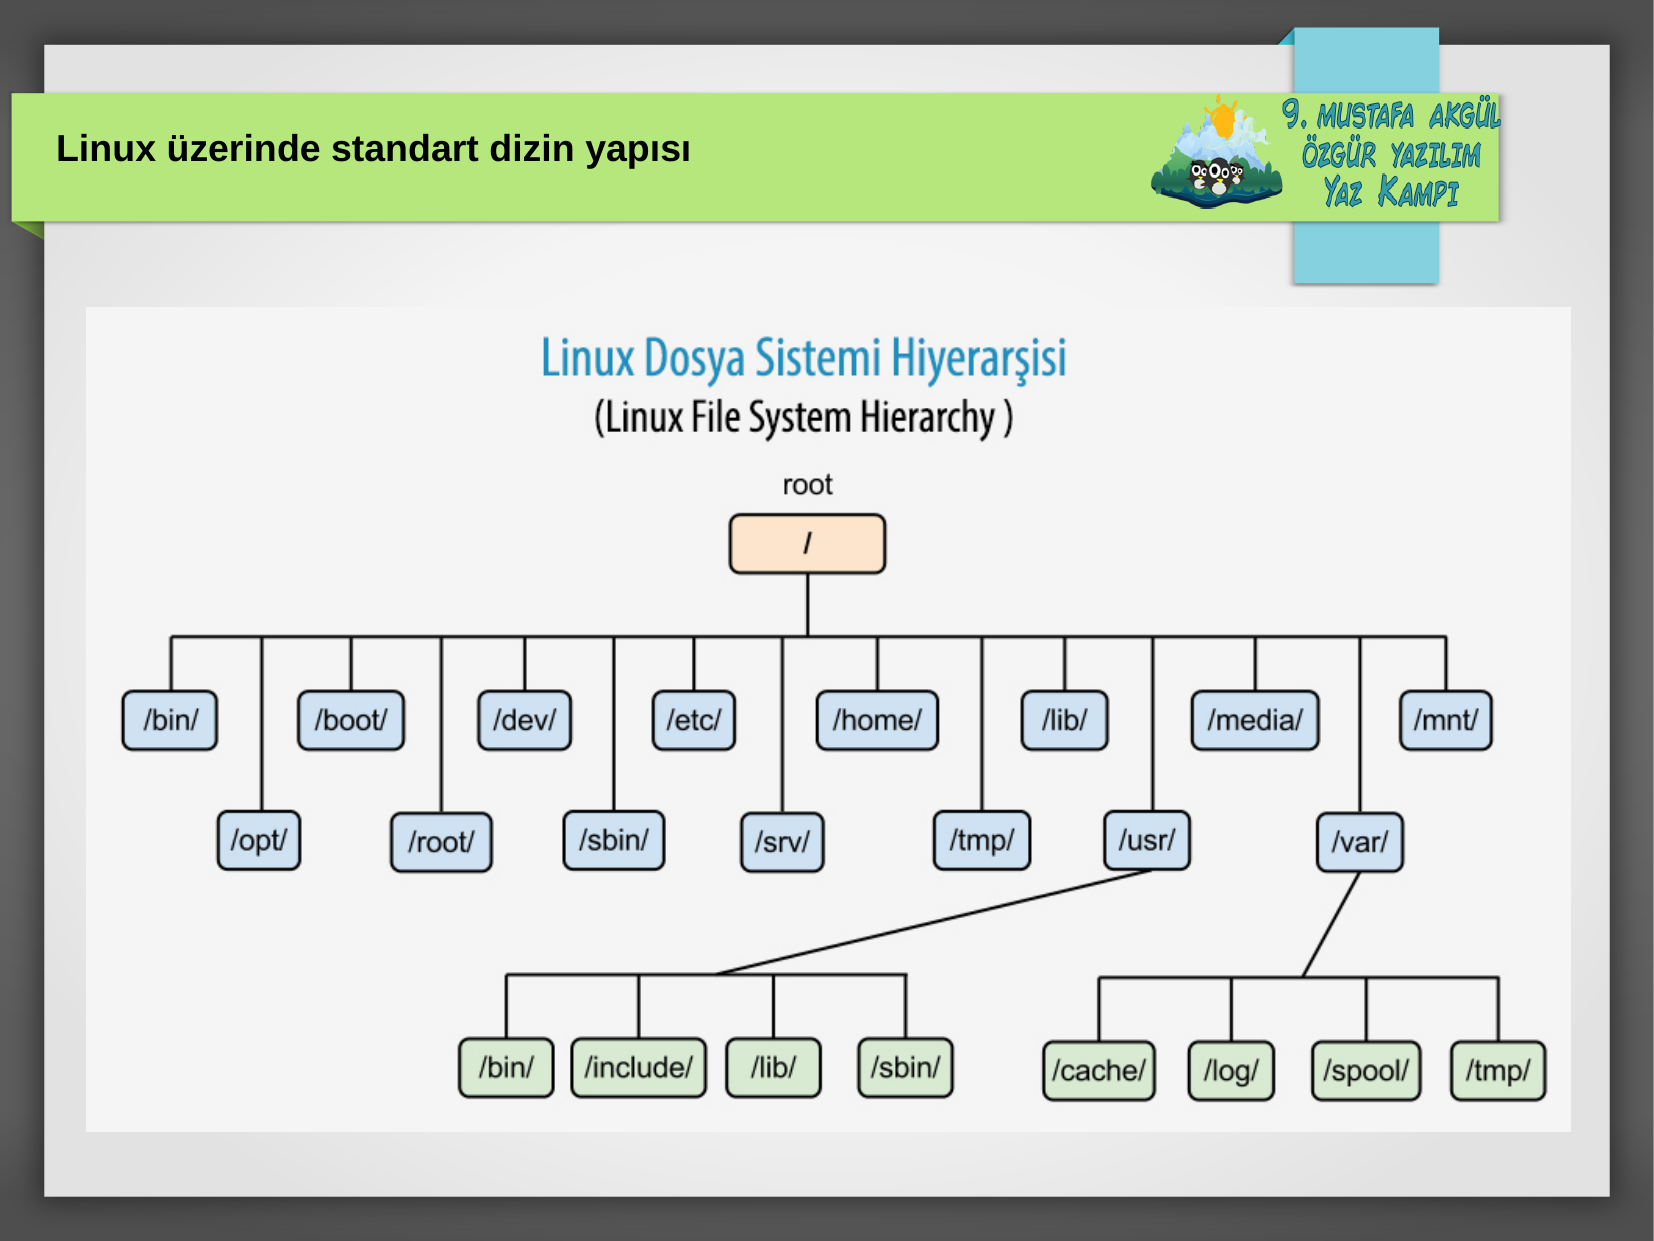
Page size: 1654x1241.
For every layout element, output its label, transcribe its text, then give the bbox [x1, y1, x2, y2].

text_box Linux üzerinde standart dizin yapısı [41, 120, 1134, 220]
picture [0, 0, 1654, 1241]
